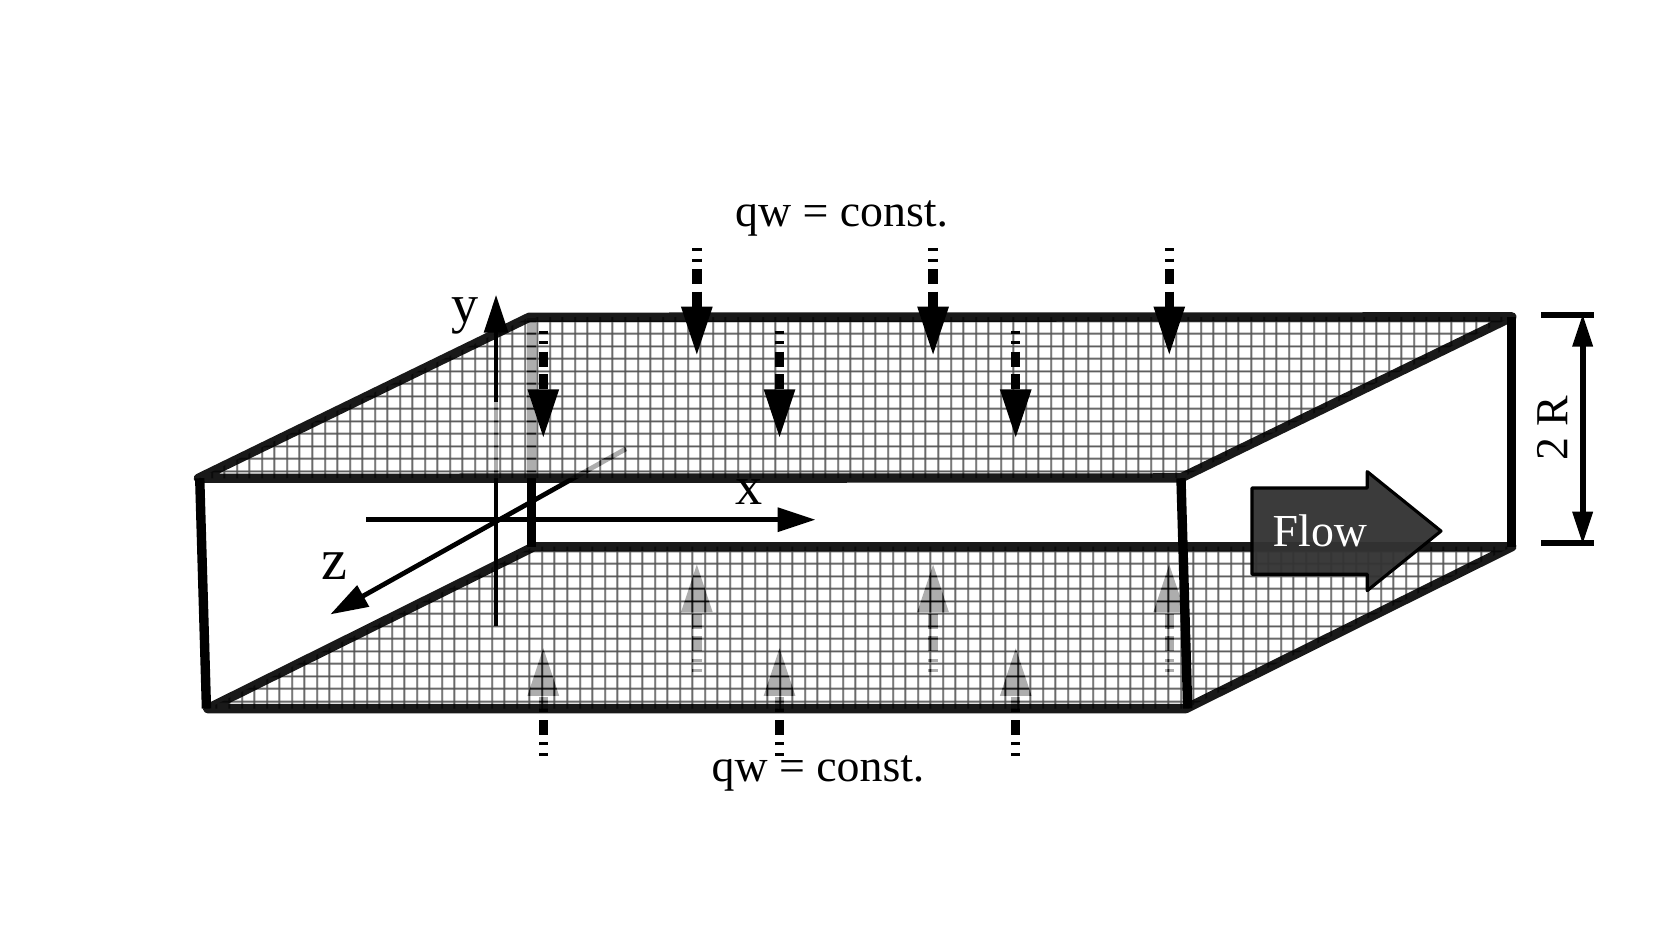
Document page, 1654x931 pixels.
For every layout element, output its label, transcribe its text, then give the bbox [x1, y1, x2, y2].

text_box [1188, 546, 1512, 706]
text_box z [307, 519, 355, 613]
text_box x [720, 448, 804, 537]
text_box y [437, 266, 520, 355]
text_box [212, 546, 1183, 709]
text_box [199, 316, 1512, 479]
text_box qw = const. [696, 733, 1063, 851]
text_box qw = const. [720, 177, 1087, 296]
text_box Flow [1251, 471, 1442, 591]
